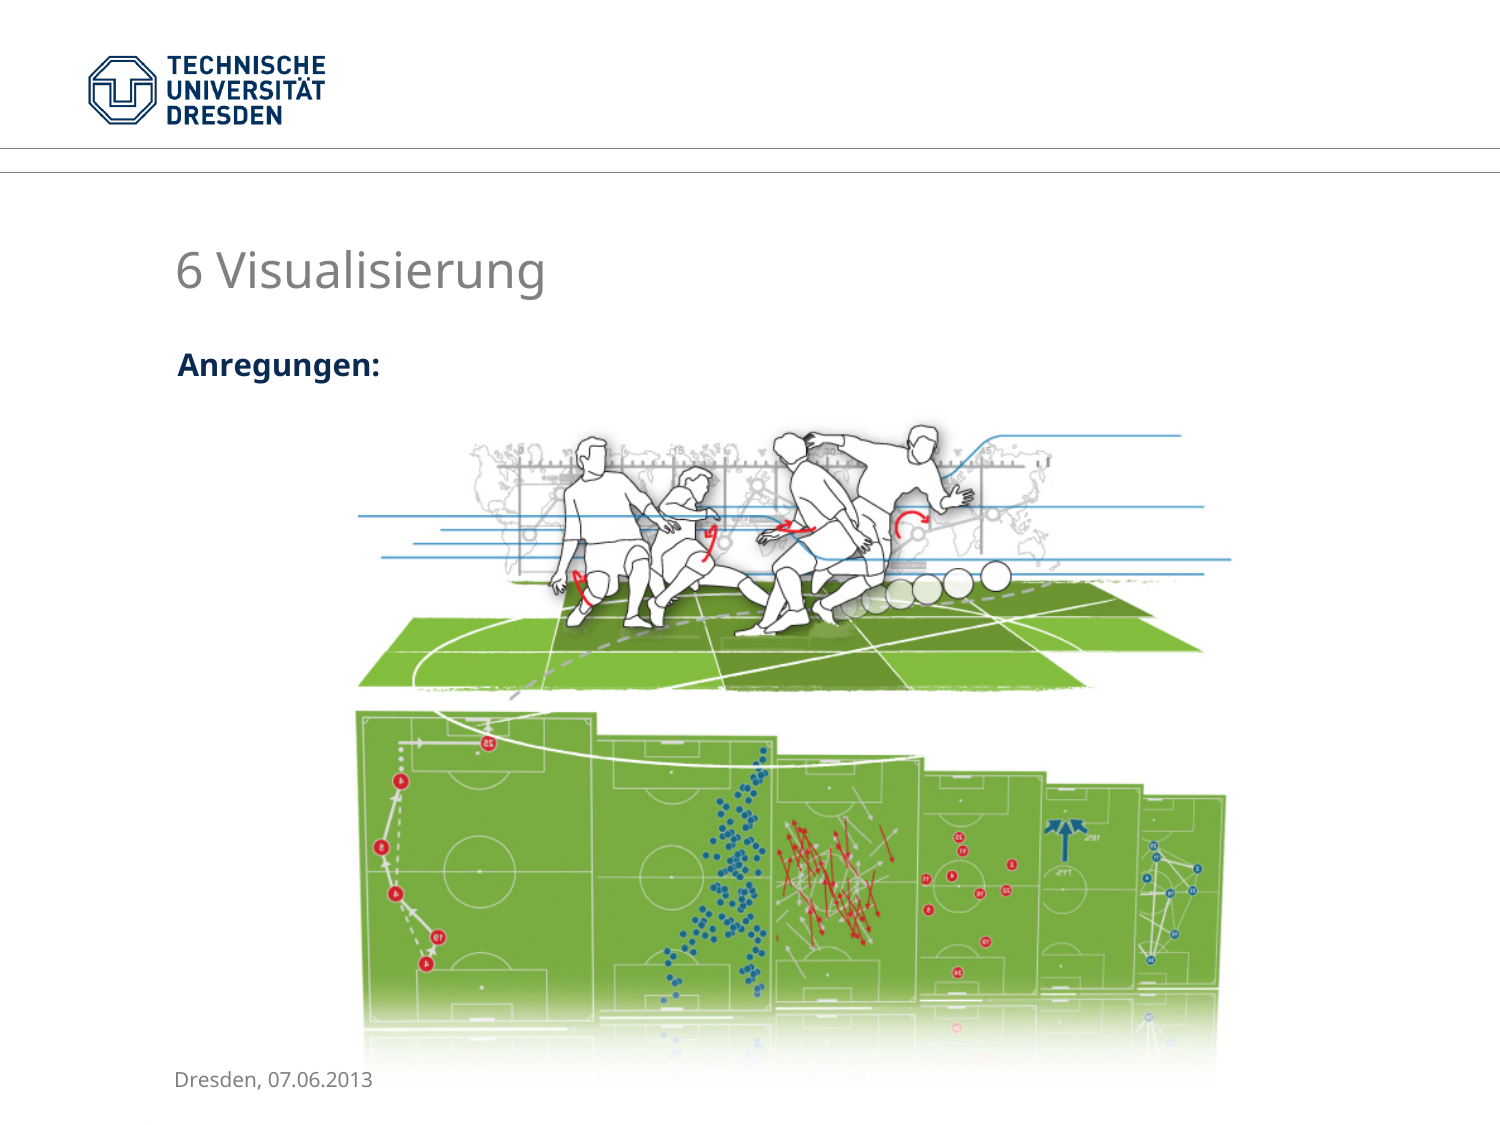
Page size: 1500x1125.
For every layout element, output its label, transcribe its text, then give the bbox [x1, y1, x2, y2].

picture [145, 370, 1404, 1125]
list Anregungen: [162, 338, 1182, 941]
title 6 Visualisierung [160, 231, 1392, 307]
picture [88, 54, 325, 125]
text_box Dresden, 07.06.2013 [159, 1048, 510, 1109]
